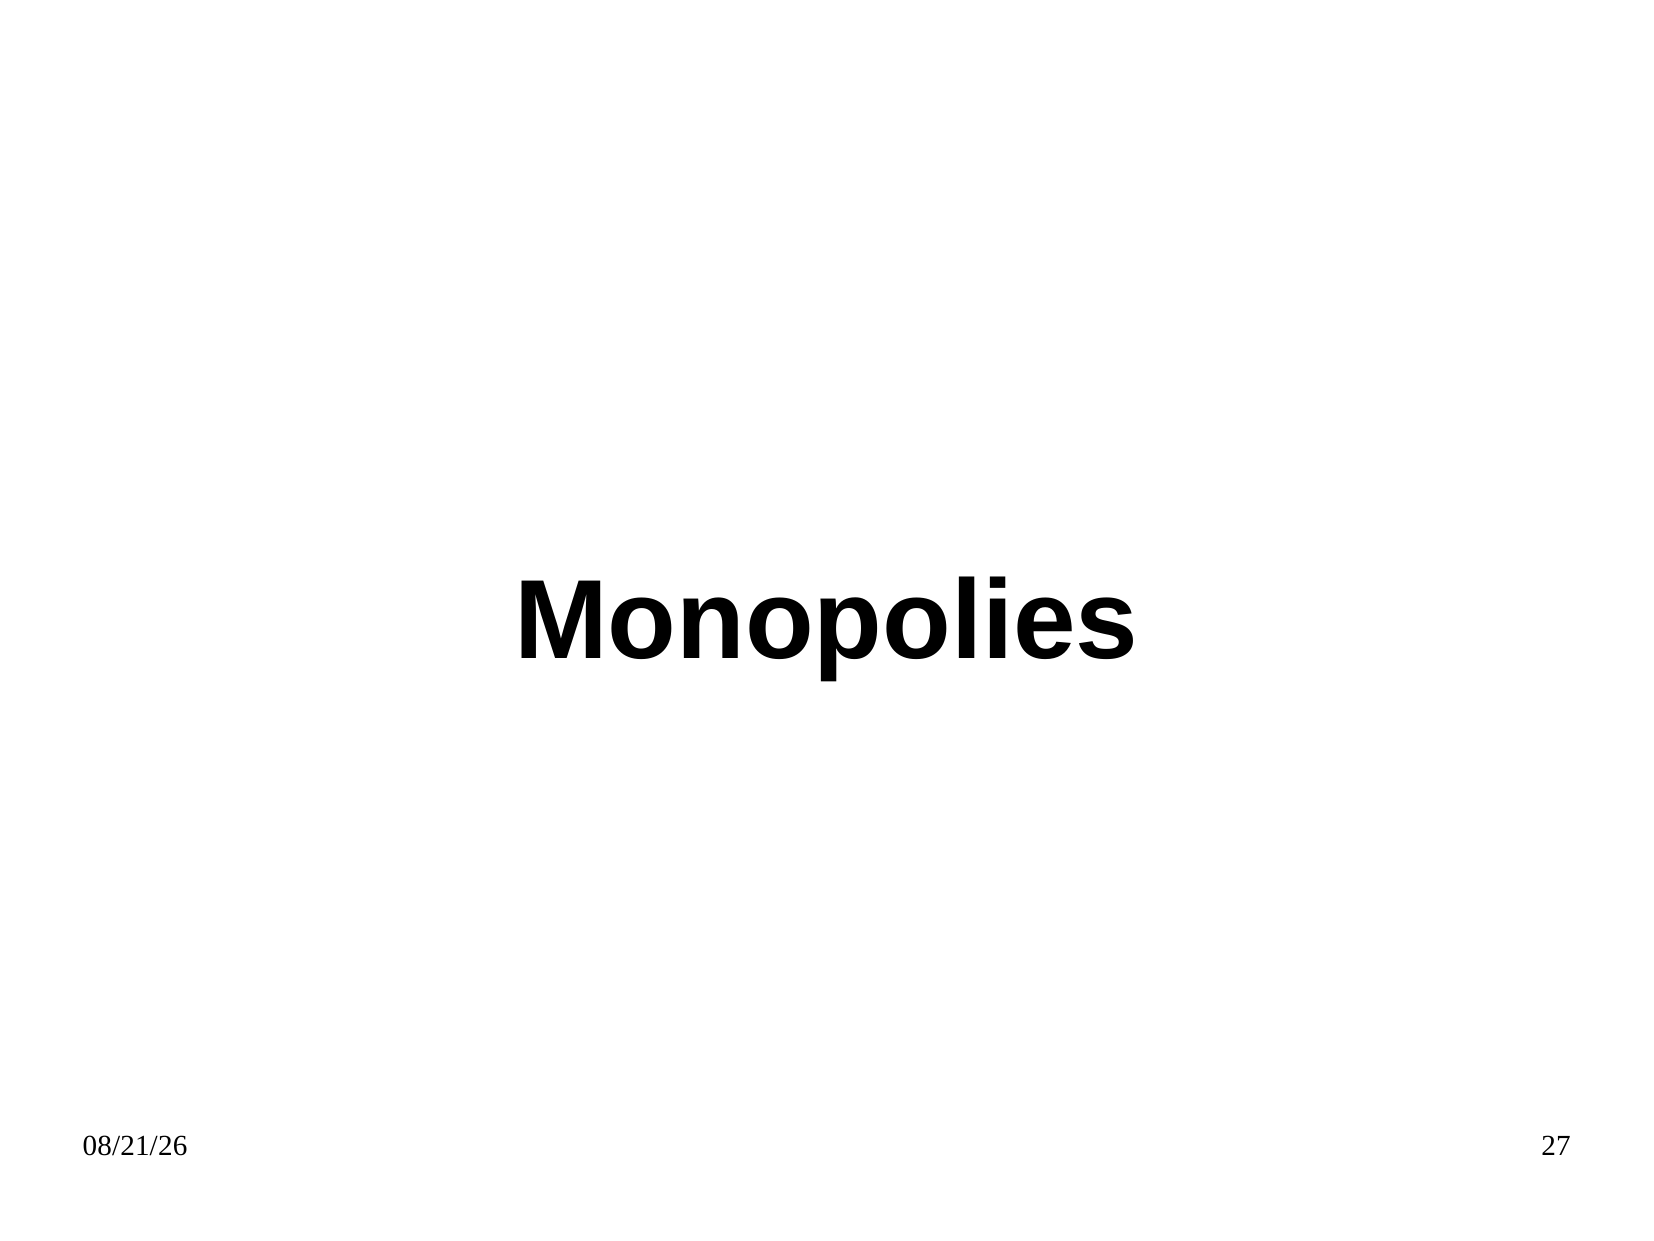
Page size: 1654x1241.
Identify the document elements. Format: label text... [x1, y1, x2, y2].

title Monopolies [82, 515, 1571, 724]
